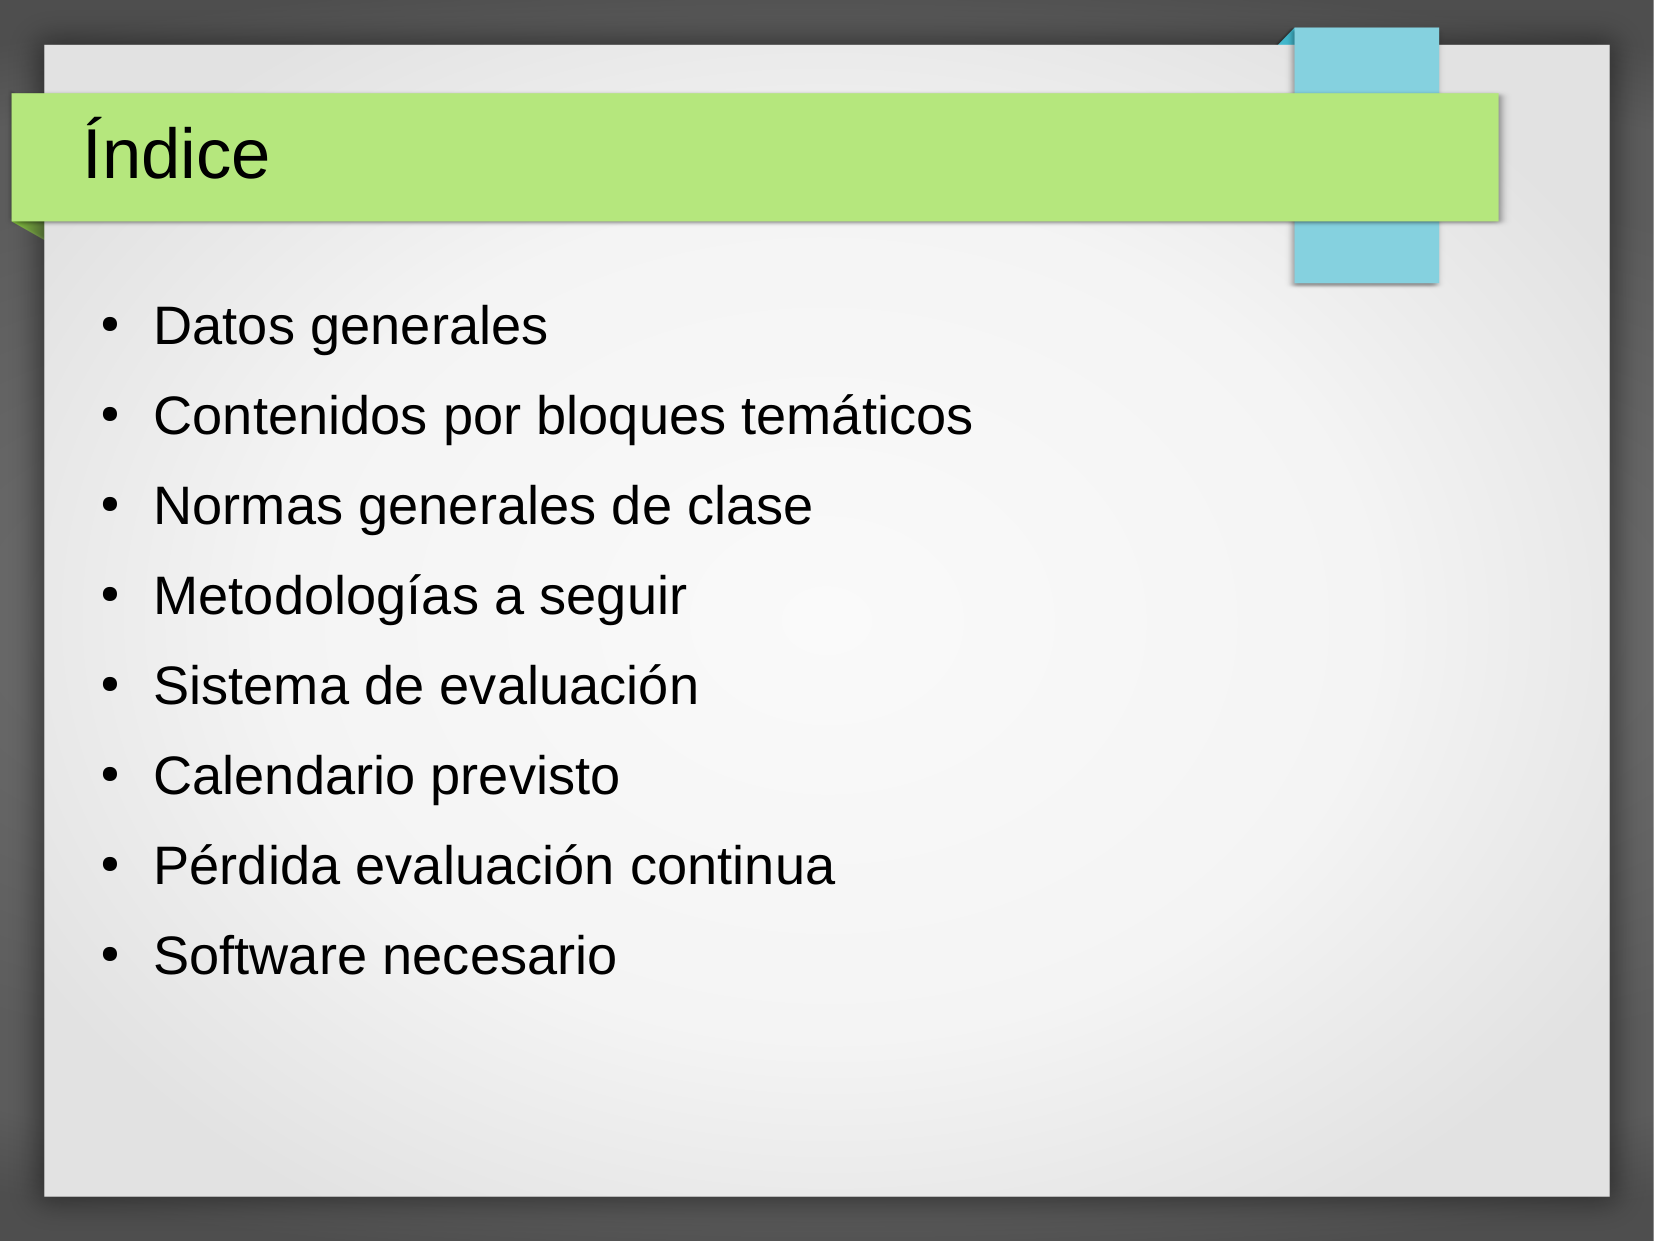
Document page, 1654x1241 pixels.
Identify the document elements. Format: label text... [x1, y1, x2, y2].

picture [0, 0, 1654, 1241]
title Índice [82, 94, 1264, 213]
list Datos generales Contenidos por bloques temáticos Normas generales de clase Metodologías a seguir Sistema de evaluación Calendario previsto Pérdida evaluación continua Software necesario [82, 295, 1571, 1015]
